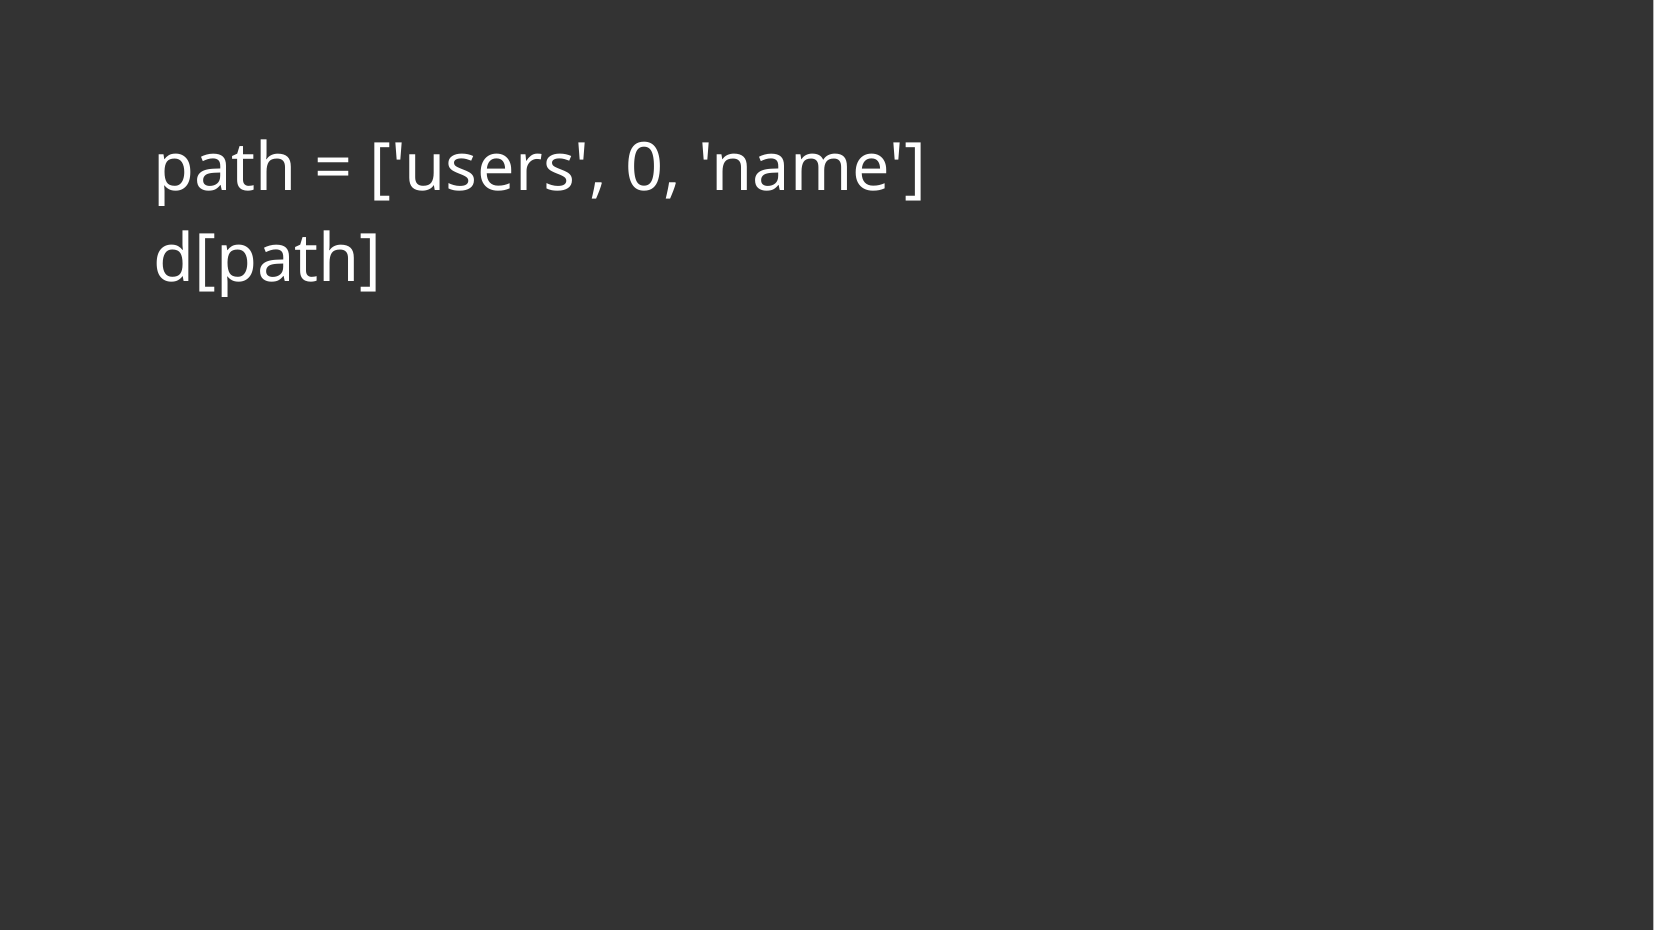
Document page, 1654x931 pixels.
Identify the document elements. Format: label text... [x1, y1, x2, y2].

list path = ['users', 0, 'name'] d[path] [82, 119, 1571, 839]
